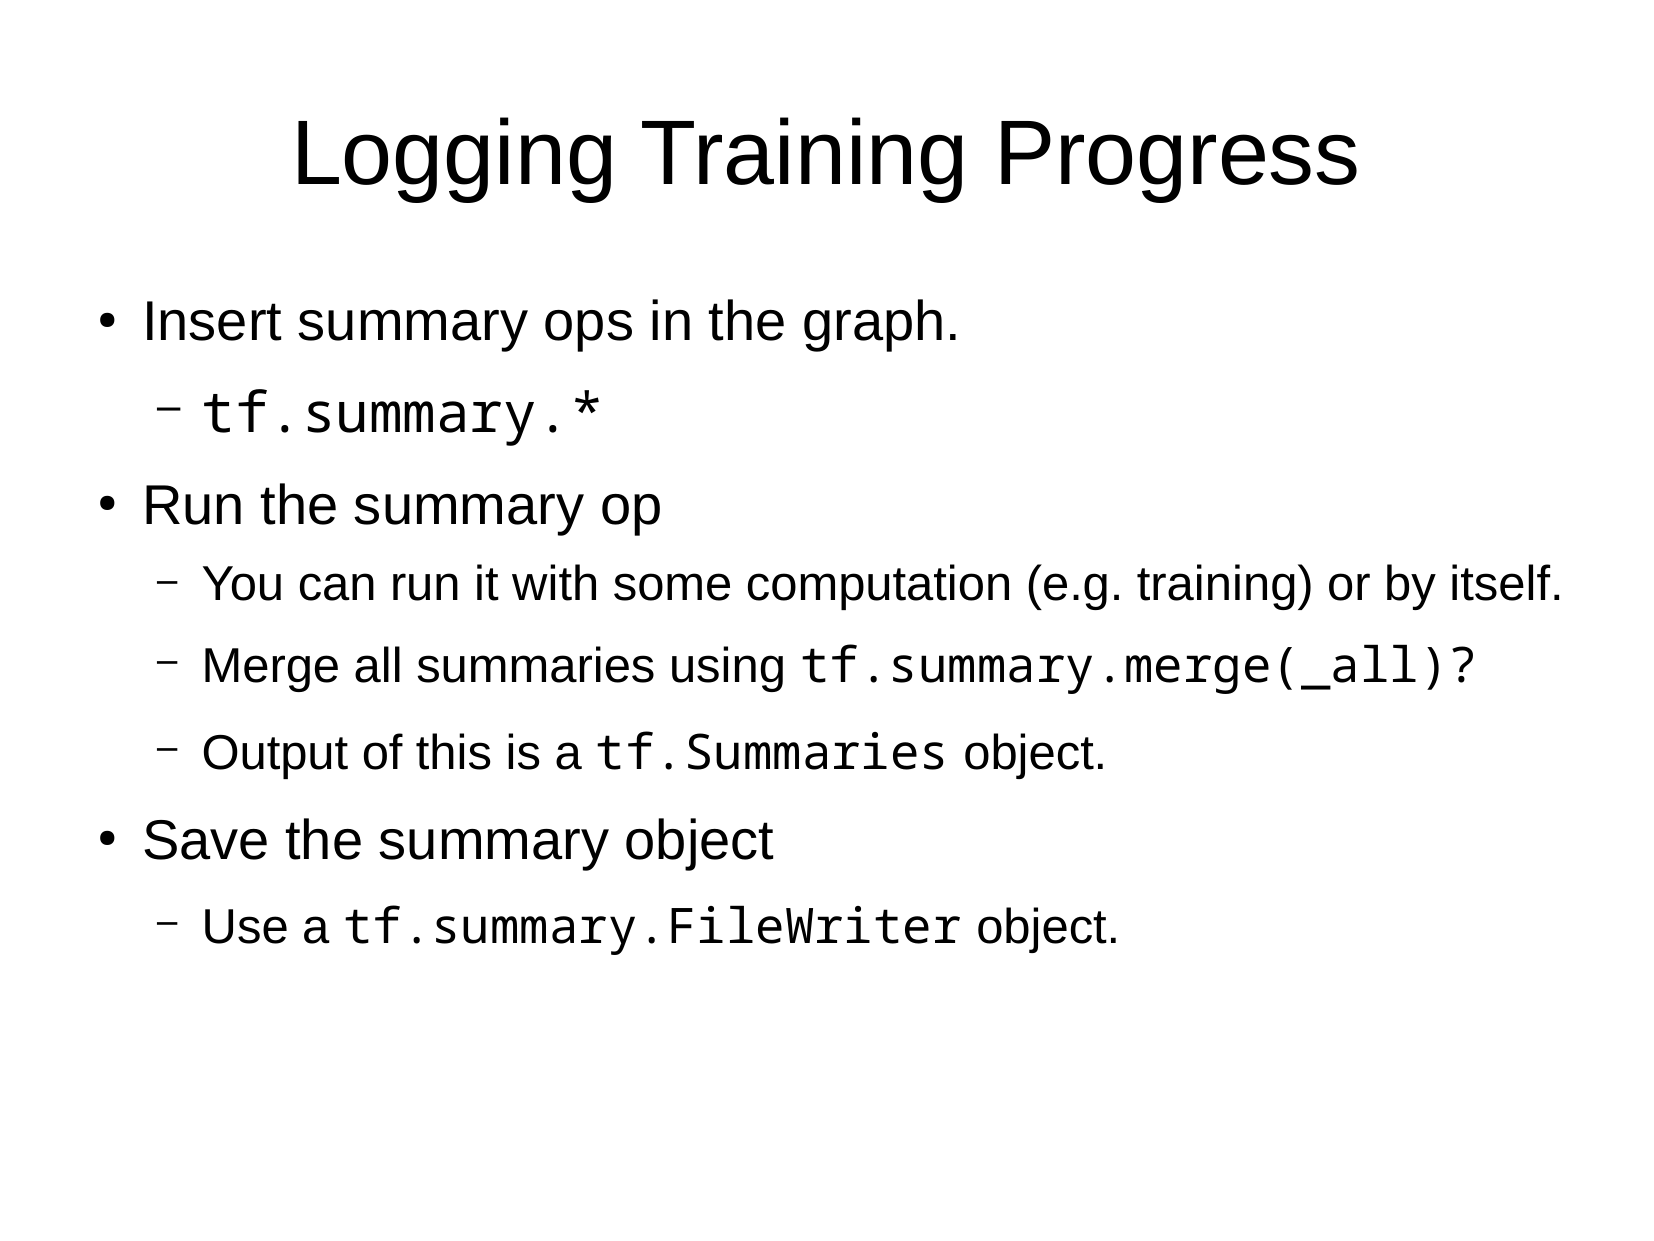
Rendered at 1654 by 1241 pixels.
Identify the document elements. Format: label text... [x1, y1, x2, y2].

list Insert summary ops in the graph. tf.summary.* Run the summary op You can run it with some computation (e.g. training) or by itself. Merge all summaries using tf.summary.merge(_all)? Output of this is a tf.Summaries object. Save the summary object Use a tf.summary.FileWriter object. [82, 290, 1571, 1010]
title Logging Training Progress [82, 49, 1571, 257]
